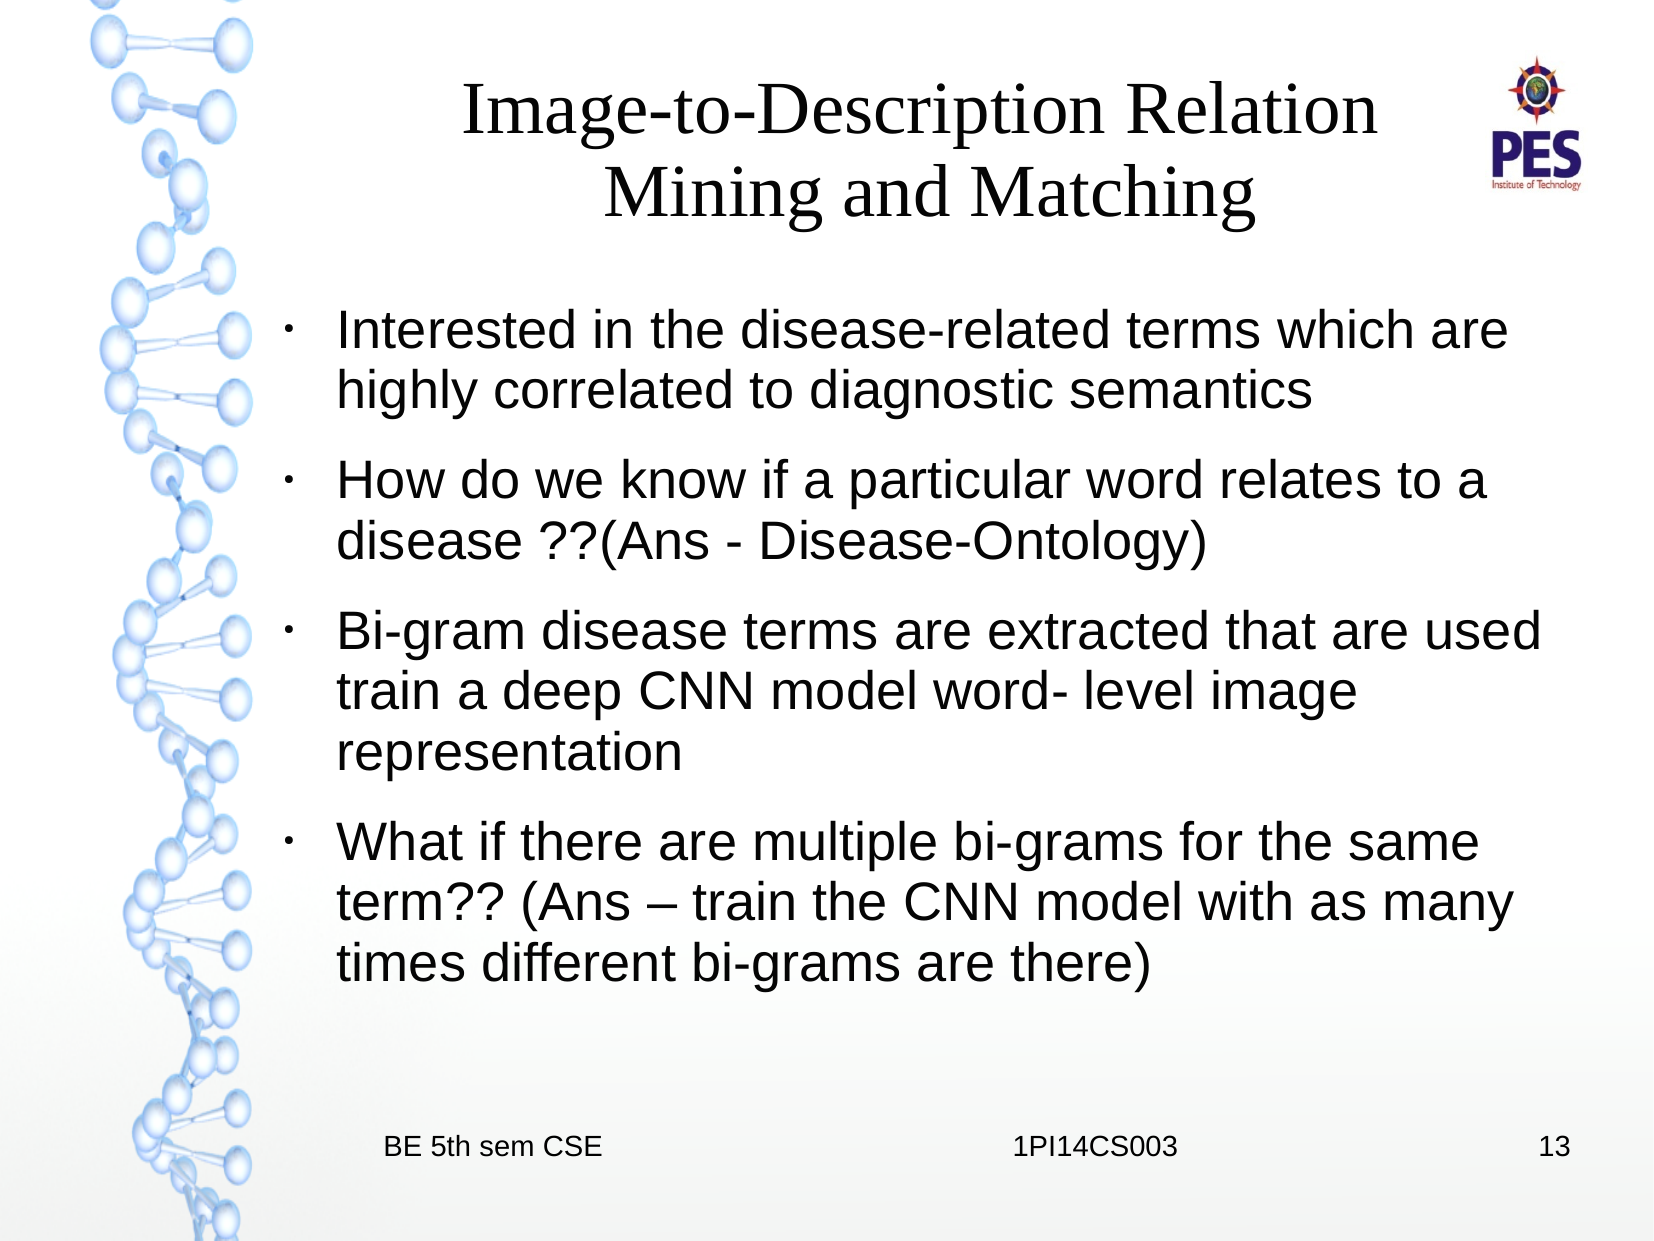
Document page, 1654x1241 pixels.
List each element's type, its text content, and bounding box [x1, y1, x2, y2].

picture [0, 0, 1654, 1241]
list Interested in the disease-related terms which are highly correlated to diagnostic semantics How do we know if a particular word relates to a disease ??(Ans - Disease-Ontology) Bi-gram disease terms are extracted that are used train a deep CNN model word- level image representation What if there are multiple bi-grams for the same term?? (Ans – train the CNN model with as many times different bi-grams are there) [265, 299, 1595, 1019]
title Image-to-Description Relation Mining and Matching [265, 47, 1595, 252]
